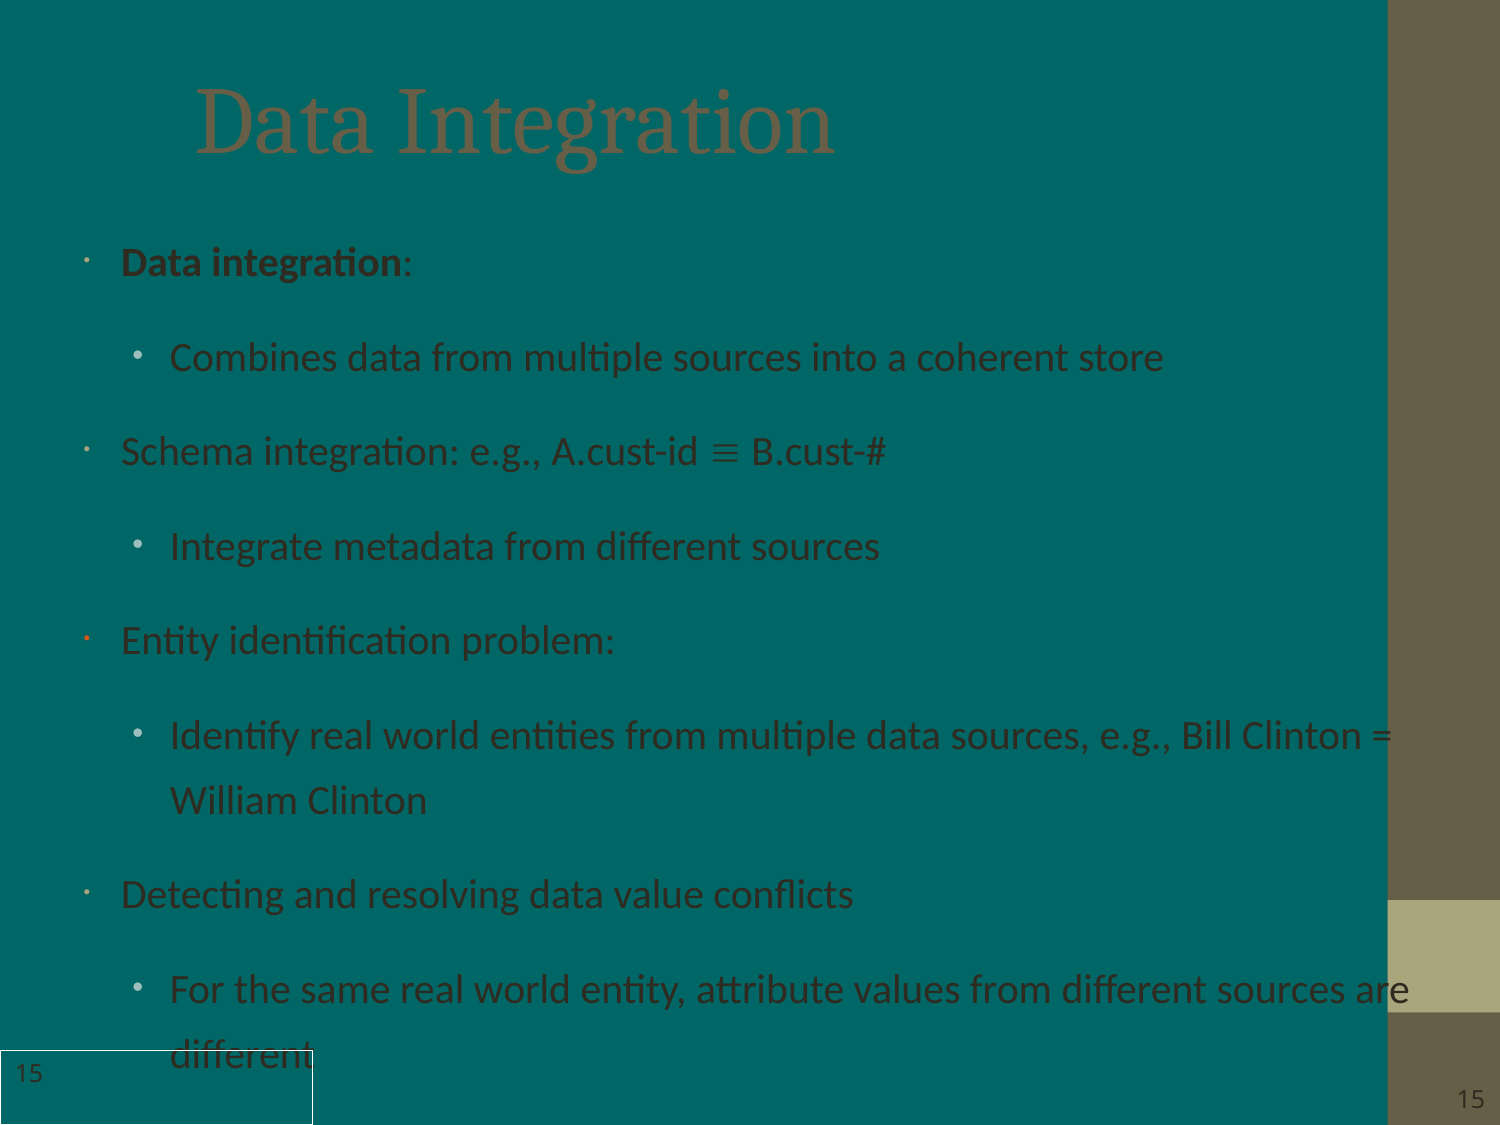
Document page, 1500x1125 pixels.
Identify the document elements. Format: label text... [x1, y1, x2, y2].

slide_number <number> [0, 1050, 313, 1125]
list Data integration: Combines data from multiple sources into a coherent store Schema integration: e.g., A.cust-id  B.cust-# Integrate metadata from different sources Entity identification problem: Identify real world entities from multiple data sources, e.g., Bill Clinton = William Clinton Detecting and resolving data value conflicts For the same real world entity, attribute values from different sources are different Possible reasons: different representations, different scales, e.g., metric vs. British units [50, 212, 1450, 1063]
text_box <number> [1187, 1062, 1500, 1125]
title Data Integration [179, 50, 1277, 150]
